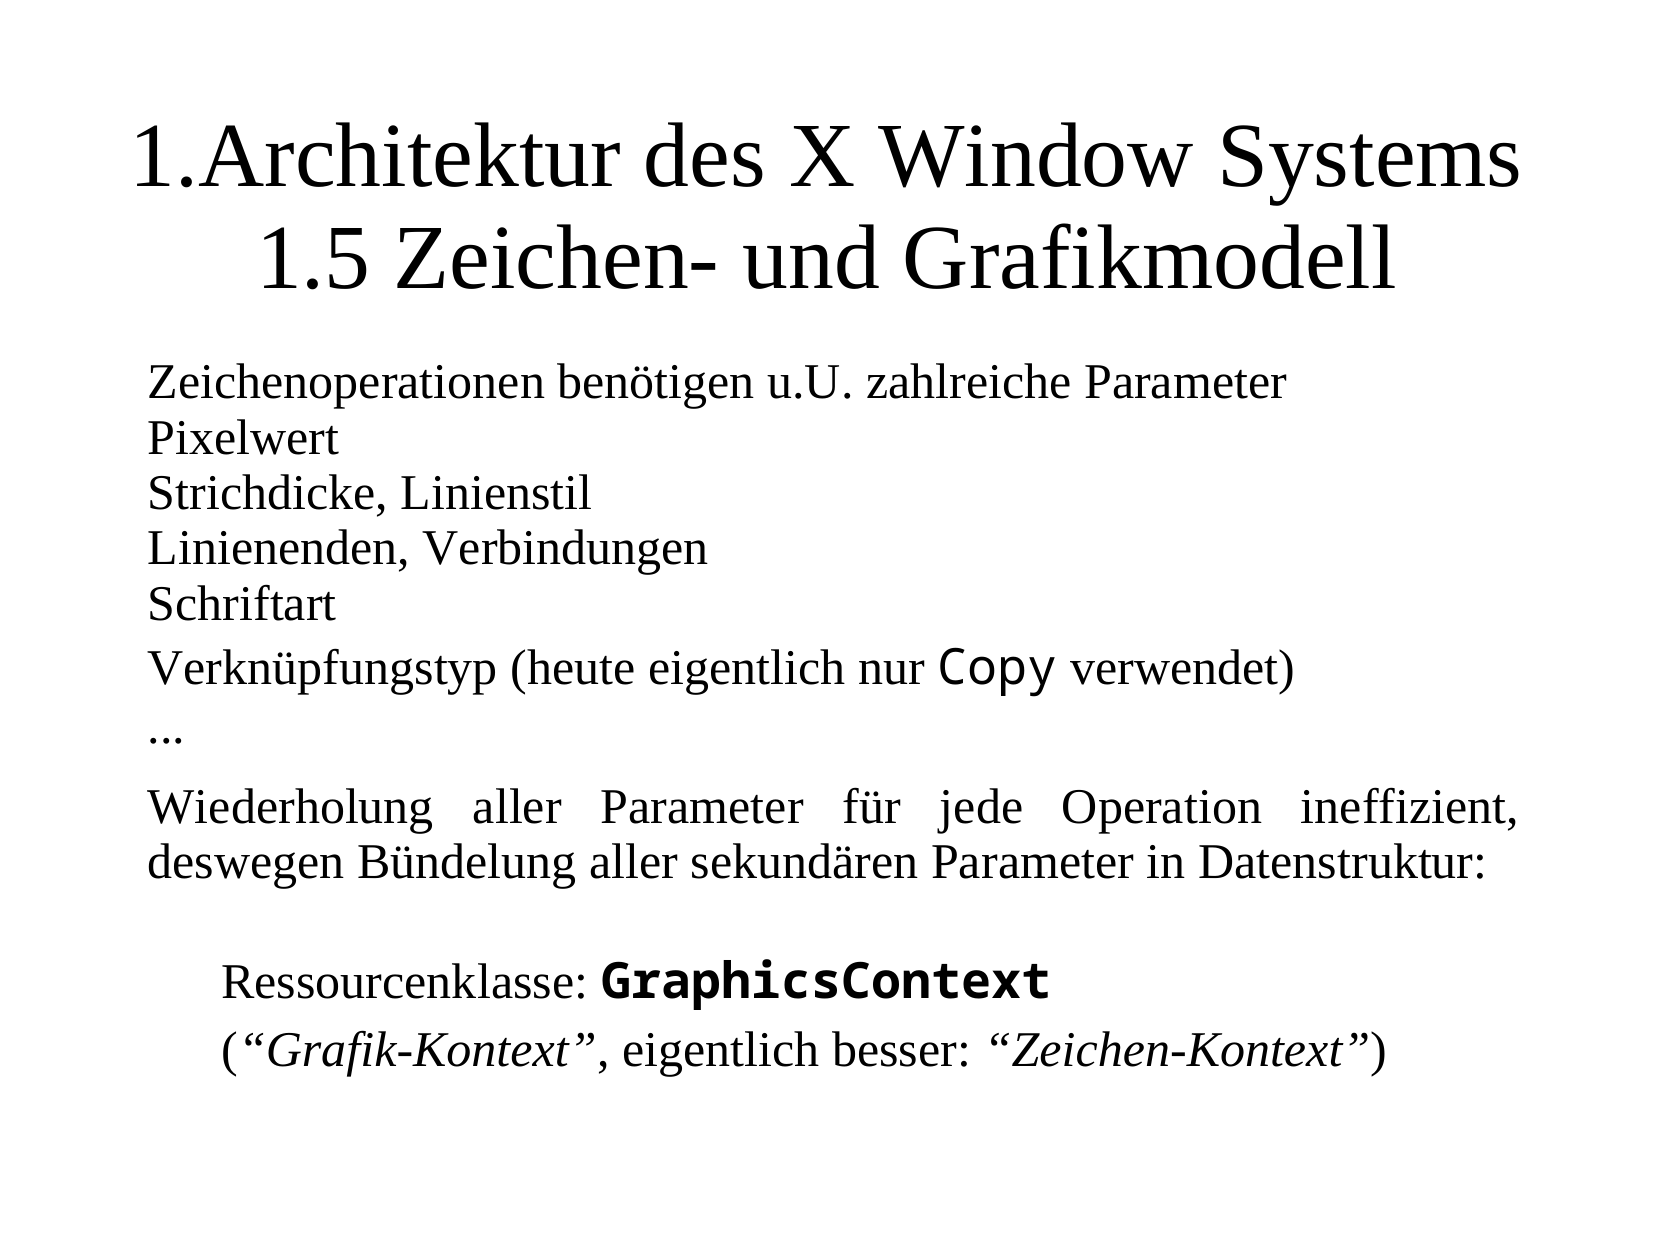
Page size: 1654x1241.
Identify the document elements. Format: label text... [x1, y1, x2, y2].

text_box Zeichenoperationen benötigen u.U. zahlreiche Parameter Pixelwert Strichdicke, Linienstil Linienenden, Verbindungen Schriftart Verknüpfungstyp (heute eigentlich nur Copy verwendet) ... [147, 354, 1326, 748]
title 1.Architektur des X Window Systems 1.5 Zeichen- und Grafikmodell [121, 102, 1534, 311]
text_box Wiederholung aller Parameter für jede Operation ineffizient, deswegen Bündelung aller sekundären Parameter in Datenstruktur: Ressourcenklasse: GraphicsContext (“Grafik-Kontext”, eigentlich besser: “Zeichen-Kontext”) [147, 778, 1521, 1069]
